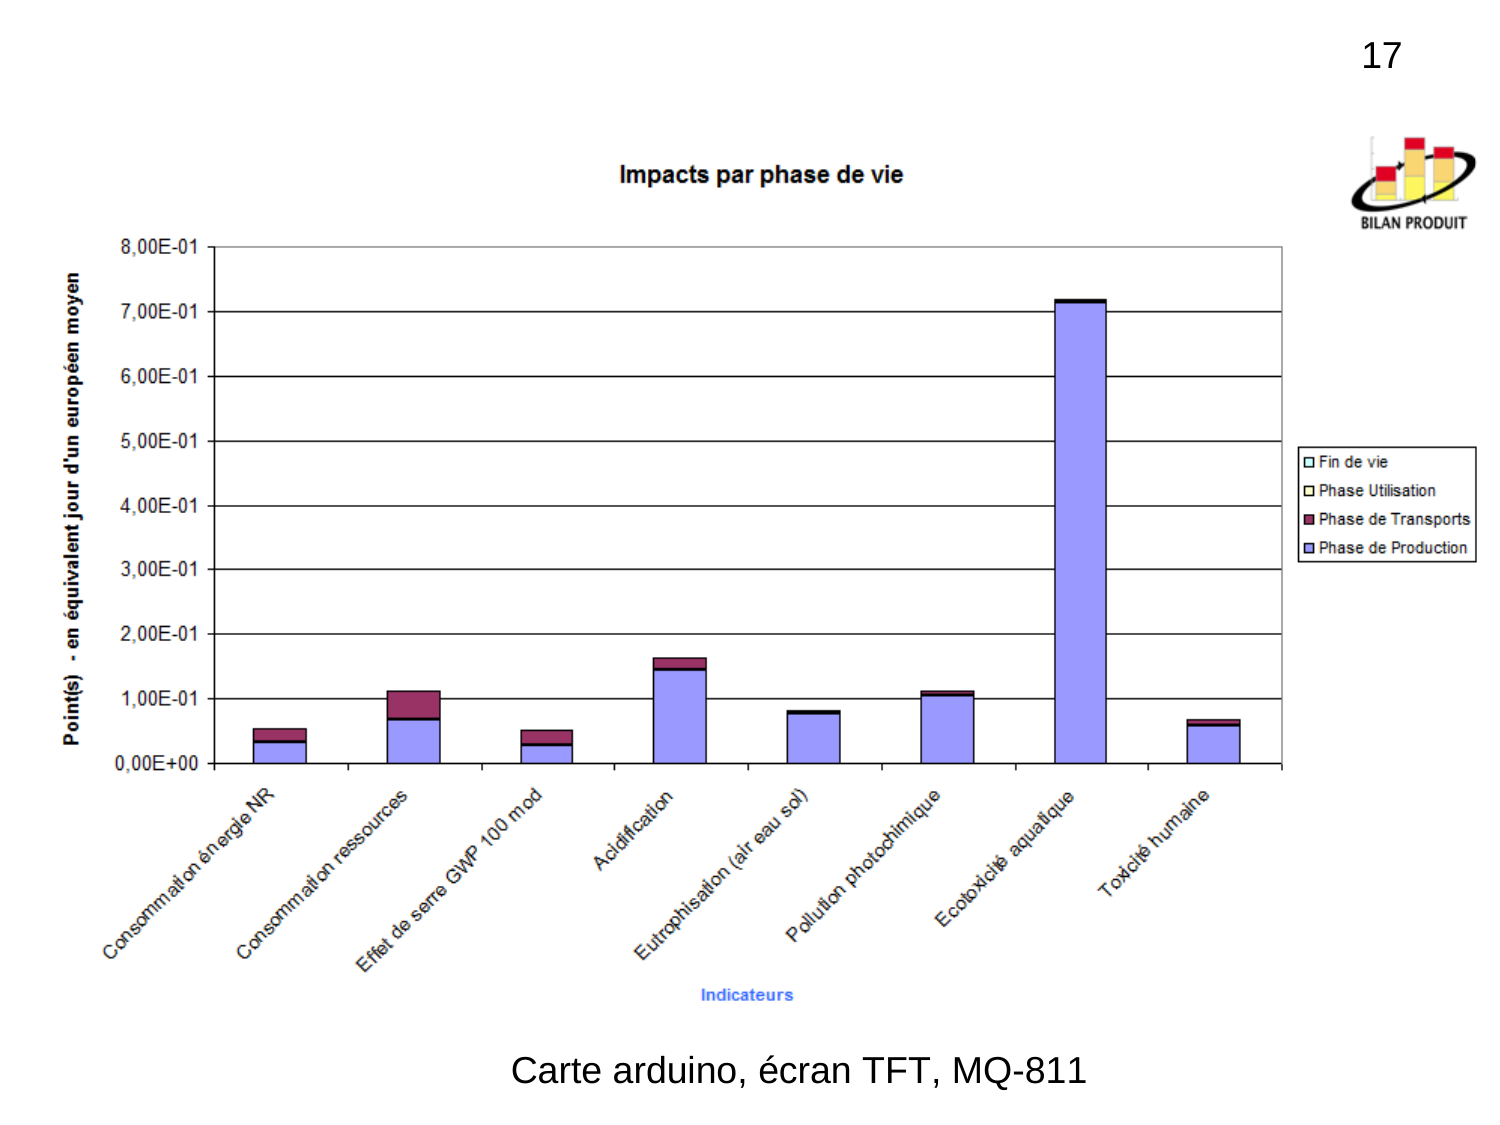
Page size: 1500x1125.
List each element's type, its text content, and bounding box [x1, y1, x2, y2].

picture [35, 129, 1489, 1016]
text_box Carte arduino, écran TFT, MQ-811 [496, 1038, 1111, 1099]
text_box 17 [1346, 23, 1453, 84]
